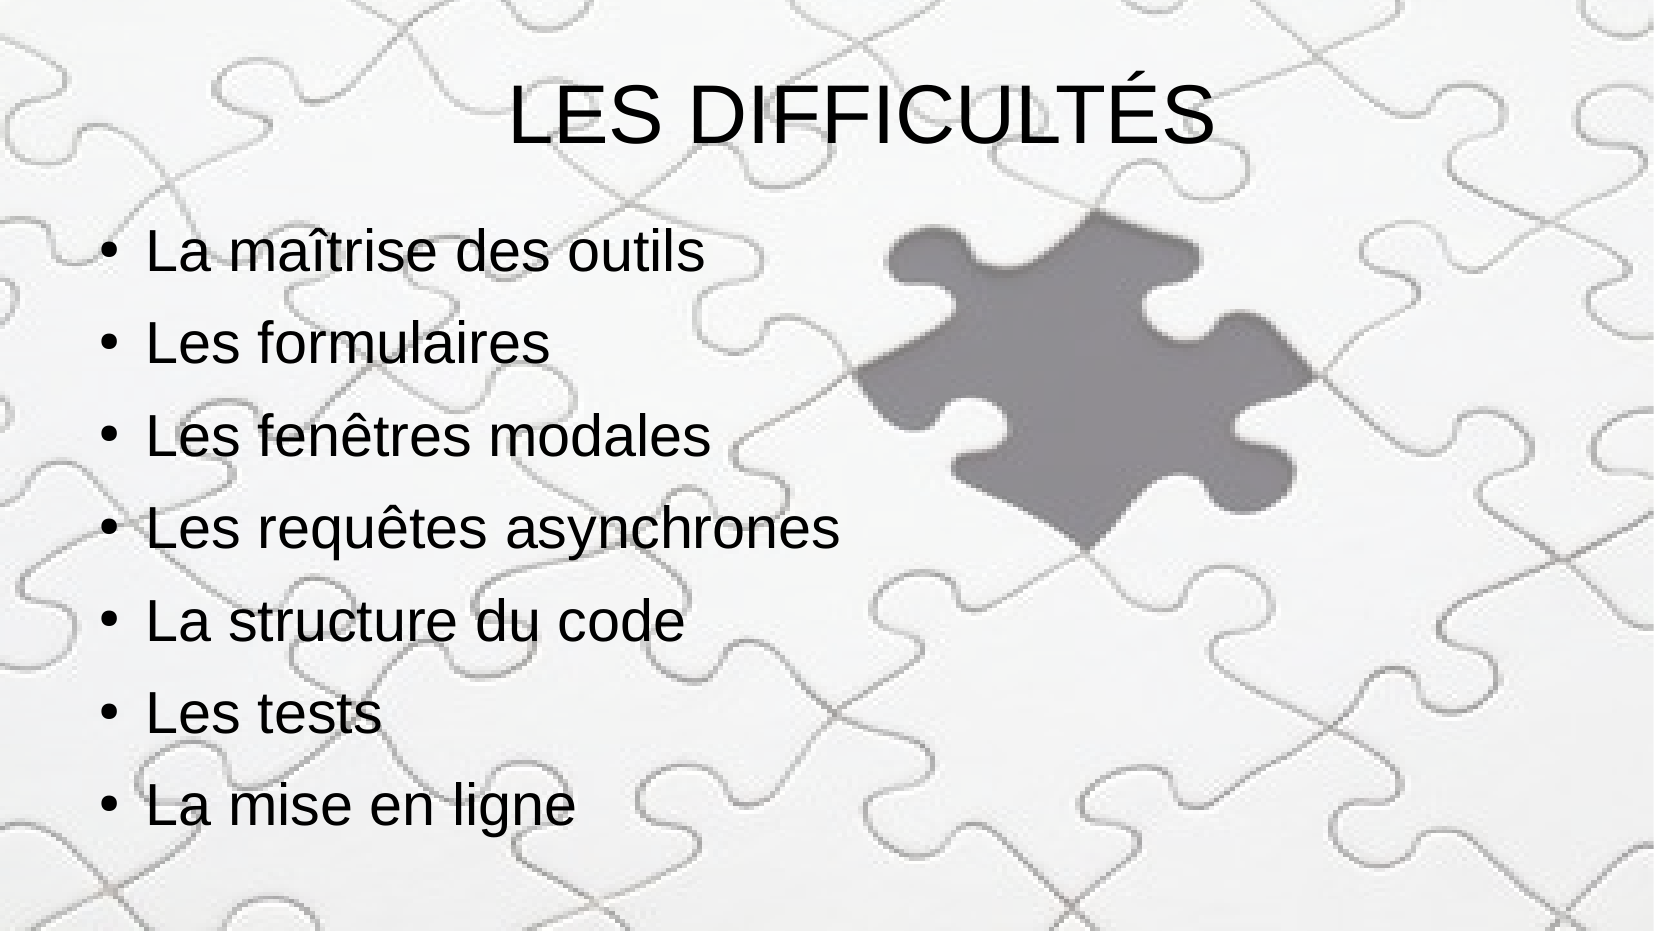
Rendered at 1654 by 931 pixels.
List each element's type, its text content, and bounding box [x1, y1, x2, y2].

title LES DIFFICULTÉS [82, 37, 1571, 193]
picture [0, 0, 1654, 931]
list La maîtrise des outils Les formulaires Les fenêtres modales Les requêtes asynchrones La structure du code Les tests La mise en ligne [82, 217, 1560, 839]
